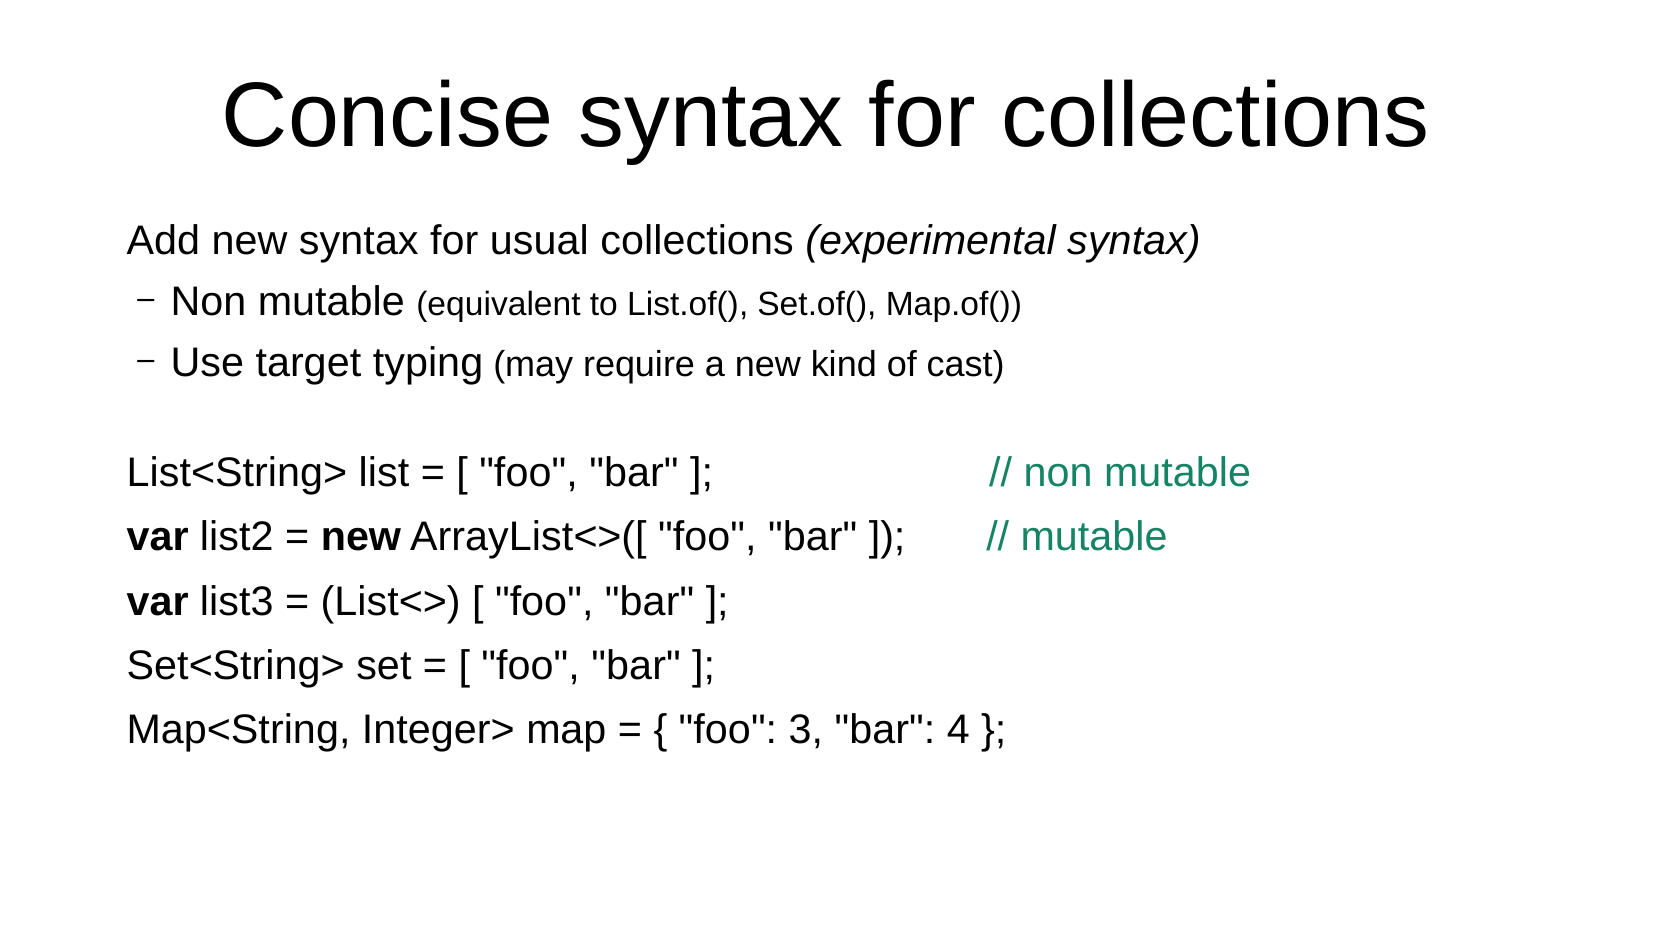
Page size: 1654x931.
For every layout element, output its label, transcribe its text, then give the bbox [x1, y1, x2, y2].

title Concise syntax for collections [82, 37, 1571, 193]
list Add new syntax for usual collections (experimental syntax) Non mutable (equivalent to List.of(), Set.of(), Map.of()) Use target typing (may require a new kind of cast) List<String> list = [ "foo", "bar" ]; // non mutable var list2 = new ArrayList<>([ "foo", "bar" ]); // mutable var list3 = (List<>) [ "foo", "bar" ]; Set<String> set = [ "foo", "bar" ]; Map<String, Integer> map = { "foo": 3, "bar": 4 }; [82, 217, 1571, 758]
